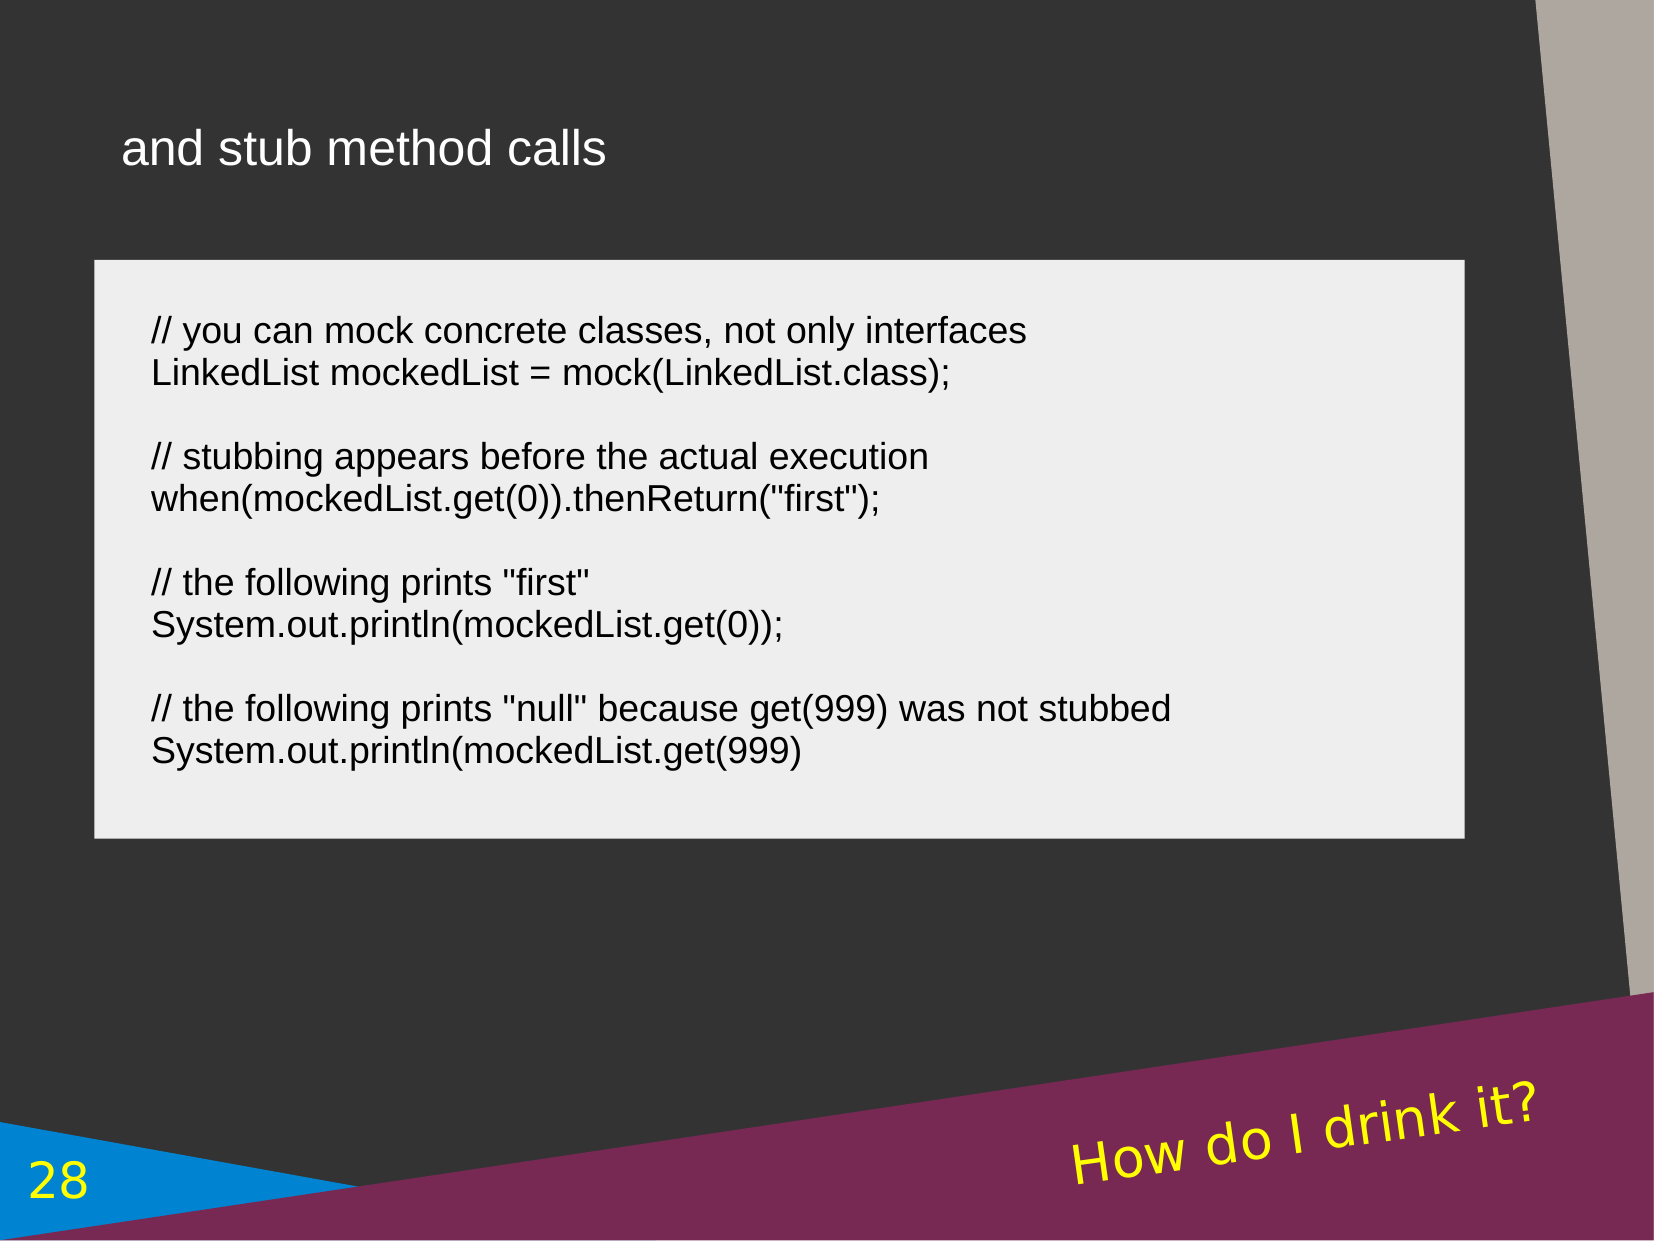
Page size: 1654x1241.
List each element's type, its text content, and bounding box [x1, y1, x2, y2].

text_box // you can mock concrete classes, not only interfaces LinkedList mockedList = mock(LinkedList.class); // stubbing appears before the actual execution when(mockedList.get(0)).thenReturn("first"); // the following prints "first" System.out.println(mockedList.get(0)); // the following prints "null" because get(999) was not stubbed System.out.println(mockedList.get(999) [94, 259, 1465, 839]
text_box and stub method calls [106, 113, 901, 240]
title How do I drink it? [956, 995, 1654, 1241]
